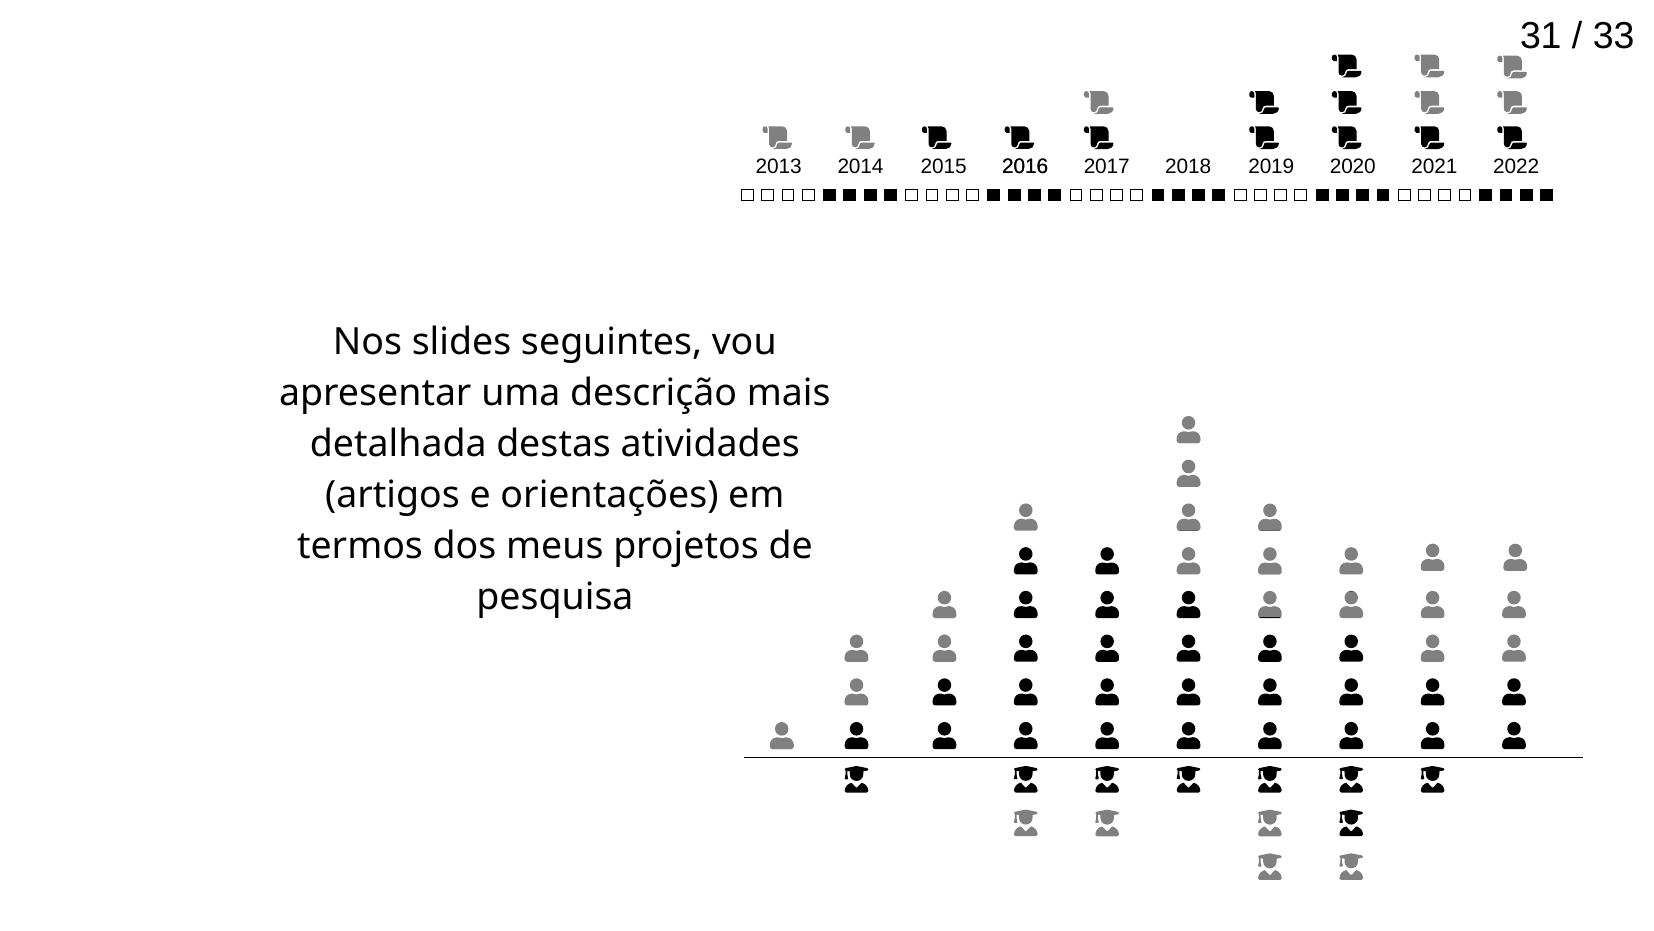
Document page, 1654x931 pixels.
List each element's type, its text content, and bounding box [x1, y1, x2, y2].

picture [1095, 590, 1119, 619]
text_box [1110, 189, 1123, 201]
picture [1420, 722, 1445, 750]
picture [1004, 124, 1035, 147]
text_box 2019 [1233, 147, 1310, 186]
text_box [844, 118, 876, 155]
text_box [843, 189, 856, 201]
text_box [1377, 189, 1389, 201]
text_box 2018 [1150, 147, 1227, 186]
text_box [1338, 591, 1365, 621]
picture [1331, 89, 1362, 116]
picture [922, 124, 952, 151]
text_box 2021 [1396, 147, 1473, 186]
text_box [905, 189, 918, 201]
text_box 2020 [1315, 147, 1391, 186]
text_box [1501, 634, 1528, 663]
text_box [1257, 545, 1284, 575]
text_box [1130, 189, 1143, 201]
text_box [864, 189, 877, 201]
text_box [1234, 189, 1247, 201]
text_box [802, 189, 815, 201]
text_box [1083, 83, 1115, 119]
picture [1095, 766, 1119, 793]
text_box Nos slides seguintes, vou apresentar uma descrição mais detalhada destas atividades (artigos e orientações) em termos dos meus projetos de pesquisa [259, 307, 851, 570]
text_box [926, 189, 938, 201]
text_box [1013, 808, 1040, 838]
picture [1258, 766, 1282, 793]
text_box [1028, 189, 1041, 201]
text_box [1192, 189, 1205, 201]
picture [1176, 590, 1201, 619]
text_box [1438, 189, 1451, 201]
picture [844, 766, 869, 793]
text_box [1008, 189, 1021, 201]
text_box [1418, 189, 1431, 201]
text_box [1540, 189, 1553, 201]
text_box [931, 634, 958, 664]
picture [1414, 124, 1445, 151]
picture [1502, 721, 1526, 750]
picture [1083, 124, 1114, 151]
text_box [1257, 588, 1284, 618]
picture [1420, 766, 1445, 793]
picture [1095, 722, 1119, 750]
picture [1249, 124, 1279, 151]
picture [1249, 89, 1279, 116]
text_box [1459, 189, 1471, 201]
text_box [767, 720, 794, 750]
picture [1013, 765, 1038, 793]
text_box [1420, 590, 1446, 619]
picture [1095, 678, 1119, 706]
text_box [1398, 189, 1411, 201]
picture [1013, 721, 1038, 750]
text_box [931, 589, 958, 619]
text_box [1274, 189, 1287, 201]
text_box [1496, 47, 1529, 119]
text_box [1338, 547, 1365, 576]
picture [1013, 547, 1038, 575]
picture [1013, 678, 1038, 706]
picture [1176, 765, 1201, 793]
text_box [1502, 542, 1529, 572]
picture [932, 722, 957, 750]
text_box [1420, 542, 1446, 572]
picture [1013, 590, 1038, 619]
text_box [1413, 83, 1446, 119]
text_box 2022 [1478, 147, 1555, 186]
text_box [1172, 189, 1185, 201]
picture [1420, 678, 1445, 706]
picture [1331, 52, 1362, 79]
picture [1258, 634, 1282, 662]
picture [1176, 678, 1201, 706]
text_box [1090, 189, 1103, 201]
text_box [1070, 189, 1082, 201]
text_box [741, 189, 754, 201]
text_box [987, 189, 1000, 201]
text_box [1338, 852, 1365, 882]
text_box [1500, 189, 1512, 201]
text_box [1336, 189, 1349, 201]
text_box 2017 [1068, 147, 1145, 186]
text_box [1316, 189, 1329, 201]
text_box [823, 189, 836, 201]
picture [1176, 634, 1201, 662]
text_box [1520, 189, 1533, 201]
text_box [884, 189, 897, 201]
picture [1013, 634, 1038, 662]
text_box [1420, 634, 1446, 663]
text_box [1294, 189, 1307, 201]
text_box [1174, 458, 1201, 488]
picture [1339, 765, 1364, 793]
text_box [1174, 501, 1201, 531]
text_box 2014 [822, 147, 899, 186]
text_box [1174, 546, 1201, 576]
text_box [1257, 808, 1284, 838]
picture [1339, 721, 1364, 750]
text_box [1257, 851, 1284, 880]
text_box [966, 189, 979, 201]
text_box [844, 633, 871, 663]
picture [1176, 721, 1201, 750]
picture [1497, 124, 1527, 151]
text_box [782, 189, 794, 201]
text_box [1356, 189, 1369, 201]
picture [1095, 547, 1119, 575]
text_box [1013, 503, 1040, 532]
picture [932, 678, 957, 706]
text_box [844, 677, 871, 707]
picture [1339, 634, 1364, 662]
text_box [946, 189, 959, 201]
picture [1258, 722, 1282, 750]
text_box [761, 118, 794, 155]
text_box 2015 [905, 147, 982, 186]
text_box [1212, 189, 1225, 201]
picture [1331, 124, 1362, 151]
picture [1095, 634, 1119, 662]
text_box [1479, 189, 1492, 201]
picture [1339, 678, 1364, 706]
text_box [1093, 808, 1120, 838]
text_box [1254, 189, 1267, 201]
picture [844, 722, 869, 750]
text_box [1174, 414, 1201, 444]
text_box [1413, 46, 1446, 82]
text_box [1152, 189, 1164, 201]
picture [1258, 678, 1282, 706]
text_box 2016 [987, 147, 1064, 186]
picture [1502, 678, 1526, 706]
text_box [1048, 189, 1061, 201]
text_box [1501, 590, 1528, 619]
text_box [761, 189, 774, 201]
picture [1339, 809, 1364, 837]
text_box [1257, 501, 1284, 531]
text_box <number> / 33 [1375, 0, 1654, 71]
text_box 2013 [740, 147, 817, 186]
